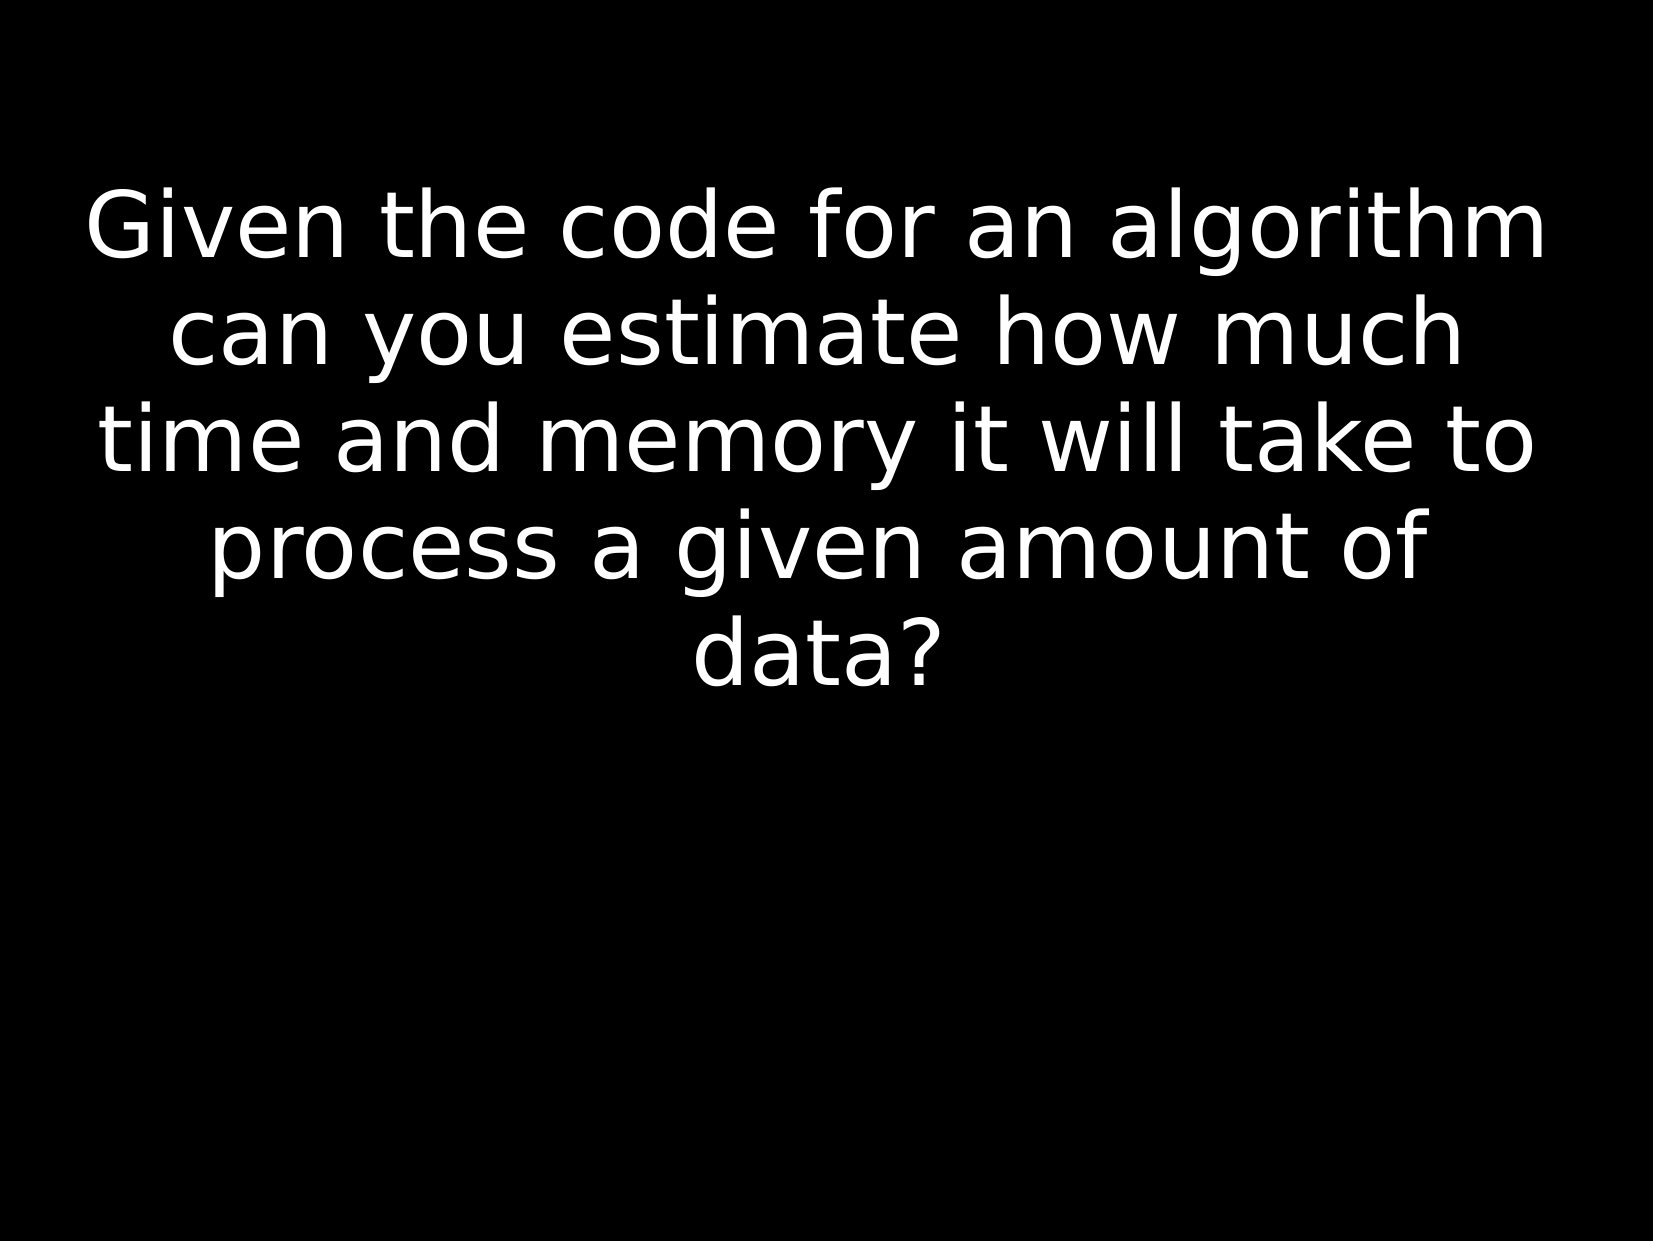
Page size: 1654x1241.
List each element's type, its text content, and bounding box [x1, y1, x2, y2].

title Given the code for an algorithm can you estimate how much time and memory it will take to process a given amount of data? [75, 64, 1563, 708]
